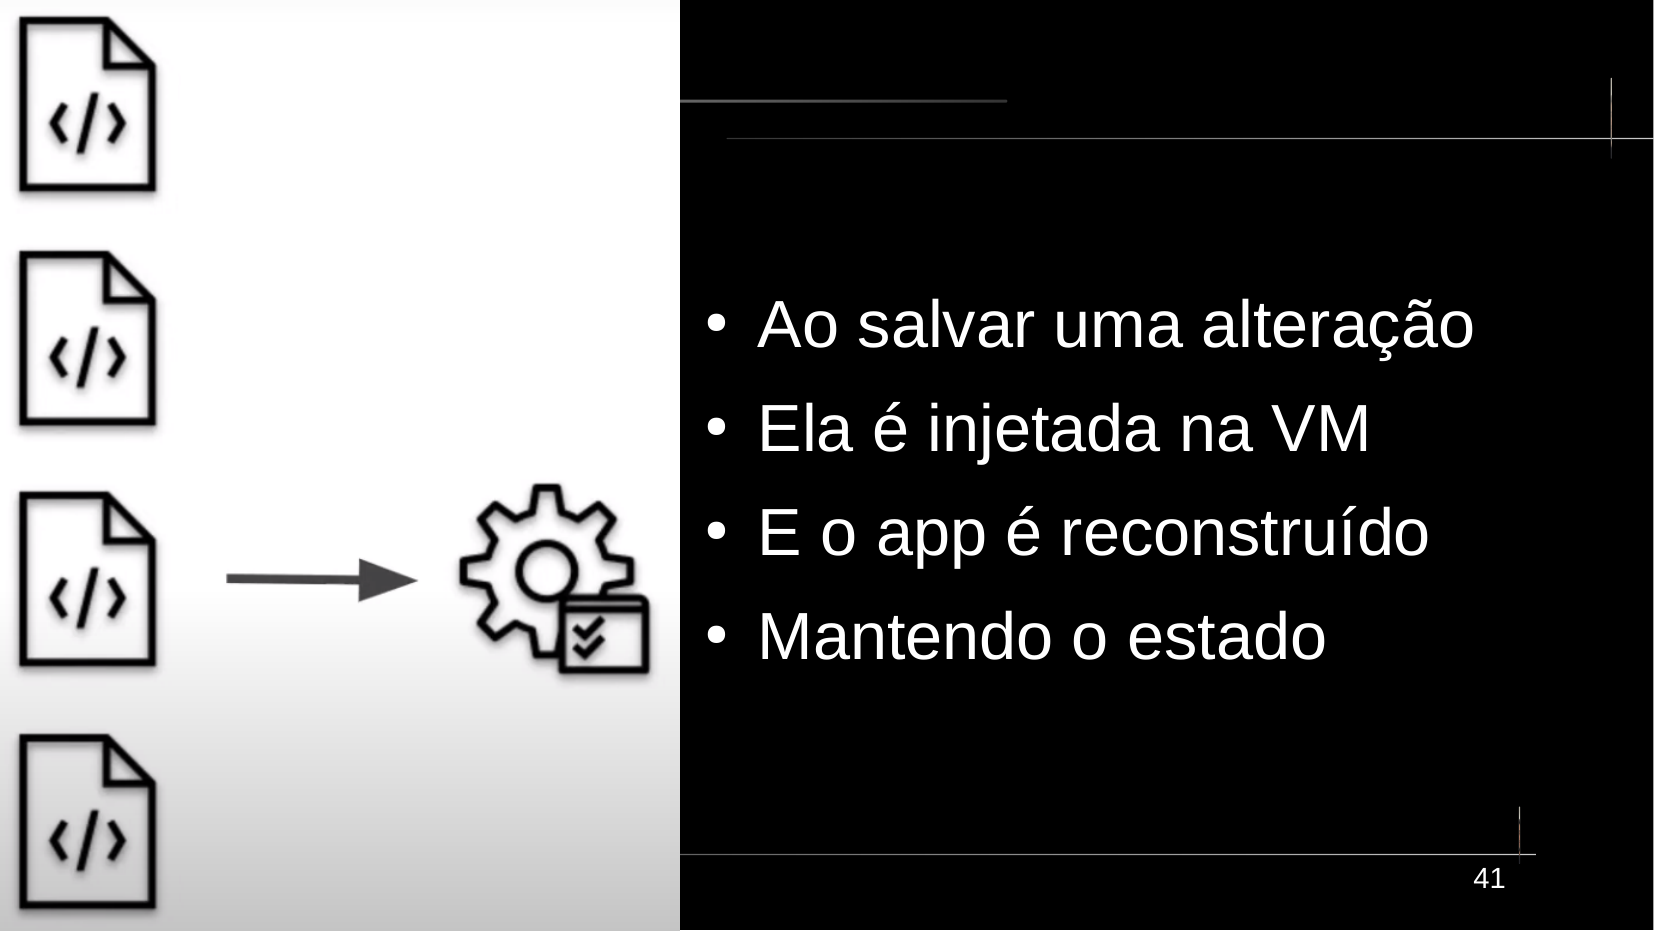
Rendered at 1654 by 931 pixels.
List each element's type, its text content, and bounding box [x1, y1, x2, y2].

picture [0, 0, 680, 931]
text_box Ao salvar uma alteração Ela é injetada na VM E o app é reconstruído Mantendo o estado [686, 210, 1654, 751]
